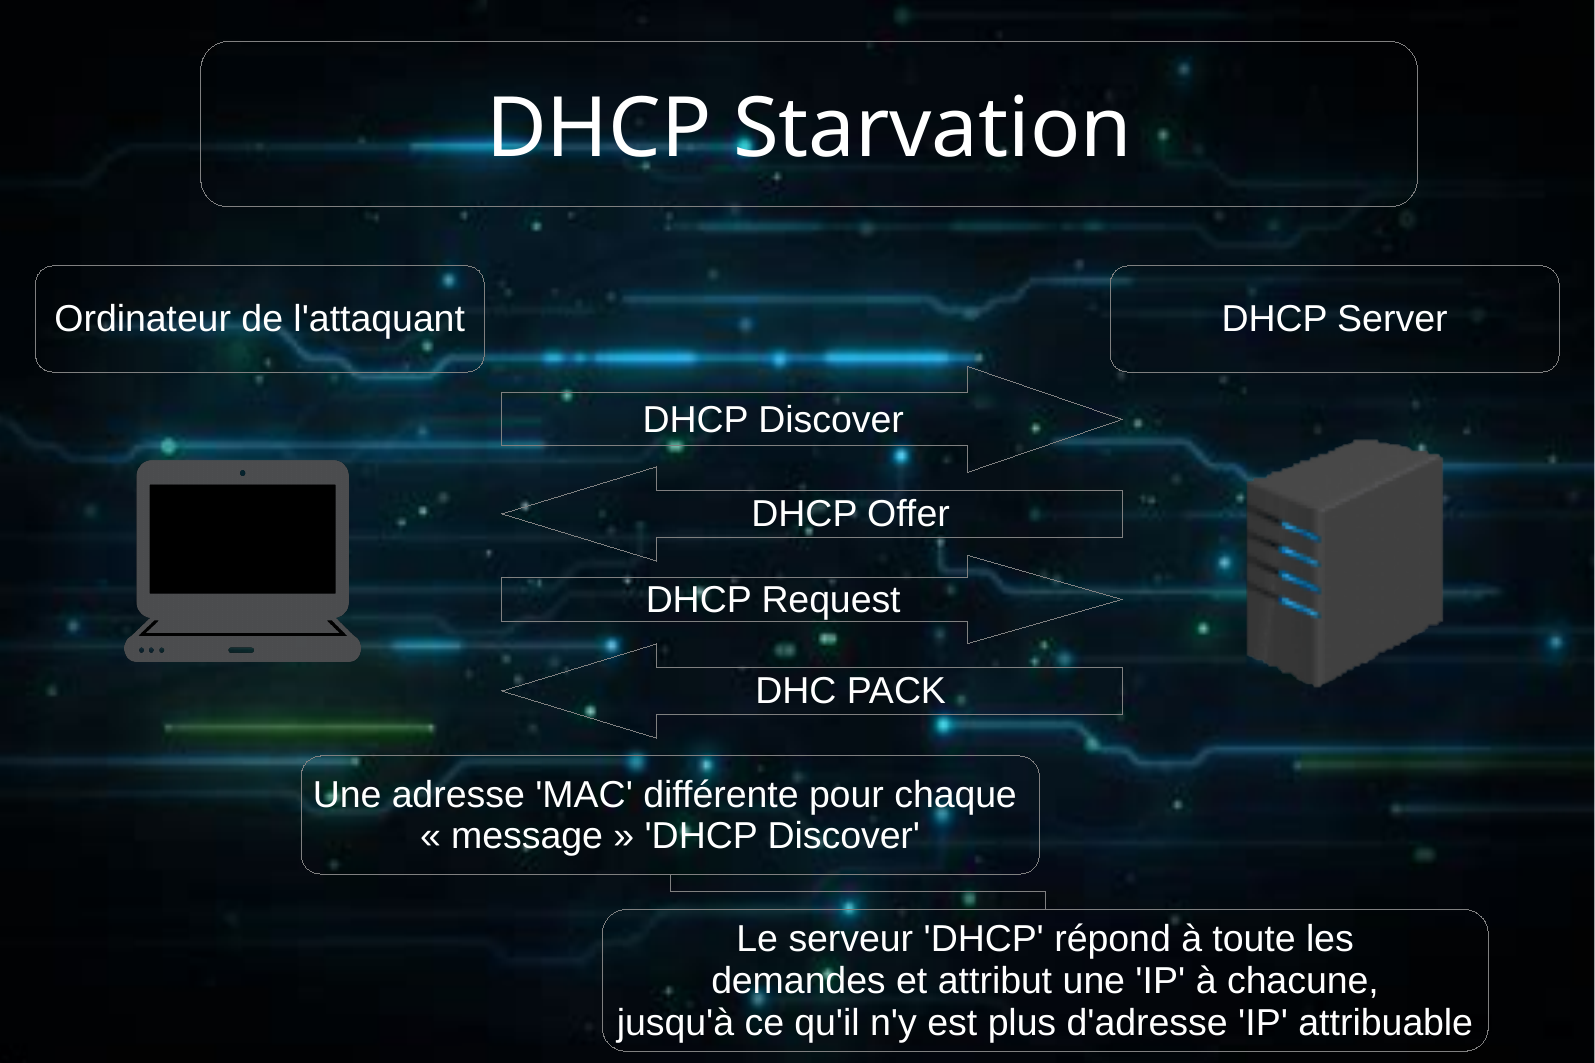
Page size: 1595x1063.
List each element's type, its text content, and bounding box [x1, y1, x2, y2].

text_box DHC PACK [501, 643, 1123, 739]
text_box DHCP Offer [501, 466, 1123, 562]
picture [0, 0, 1595, 1063]
text_box Une adresse 'MAC' différente pour chaque « message » 'DHCP Discover' [301, 755, 1040, 875]
text_box Le serveur 'DHCP' répond à toute les demandes et attribut une 'IP' à chacune, jusqu'à ce qu'il n'y est plus d'adresse 'IP' attribuable [602, 909, 1489, 1052]
text_box DHCP Server [1110, 265, 1560, 373]
text_box DHCP Request [501, 555, 1123, 644]
text_box DHCP Starvation [200, 41, 1418, 207]
text_box DHCP Discover [501, 366, 1123, 473]
text_box Ordinateur de l'attaquant [35, 265, 485, 373]
